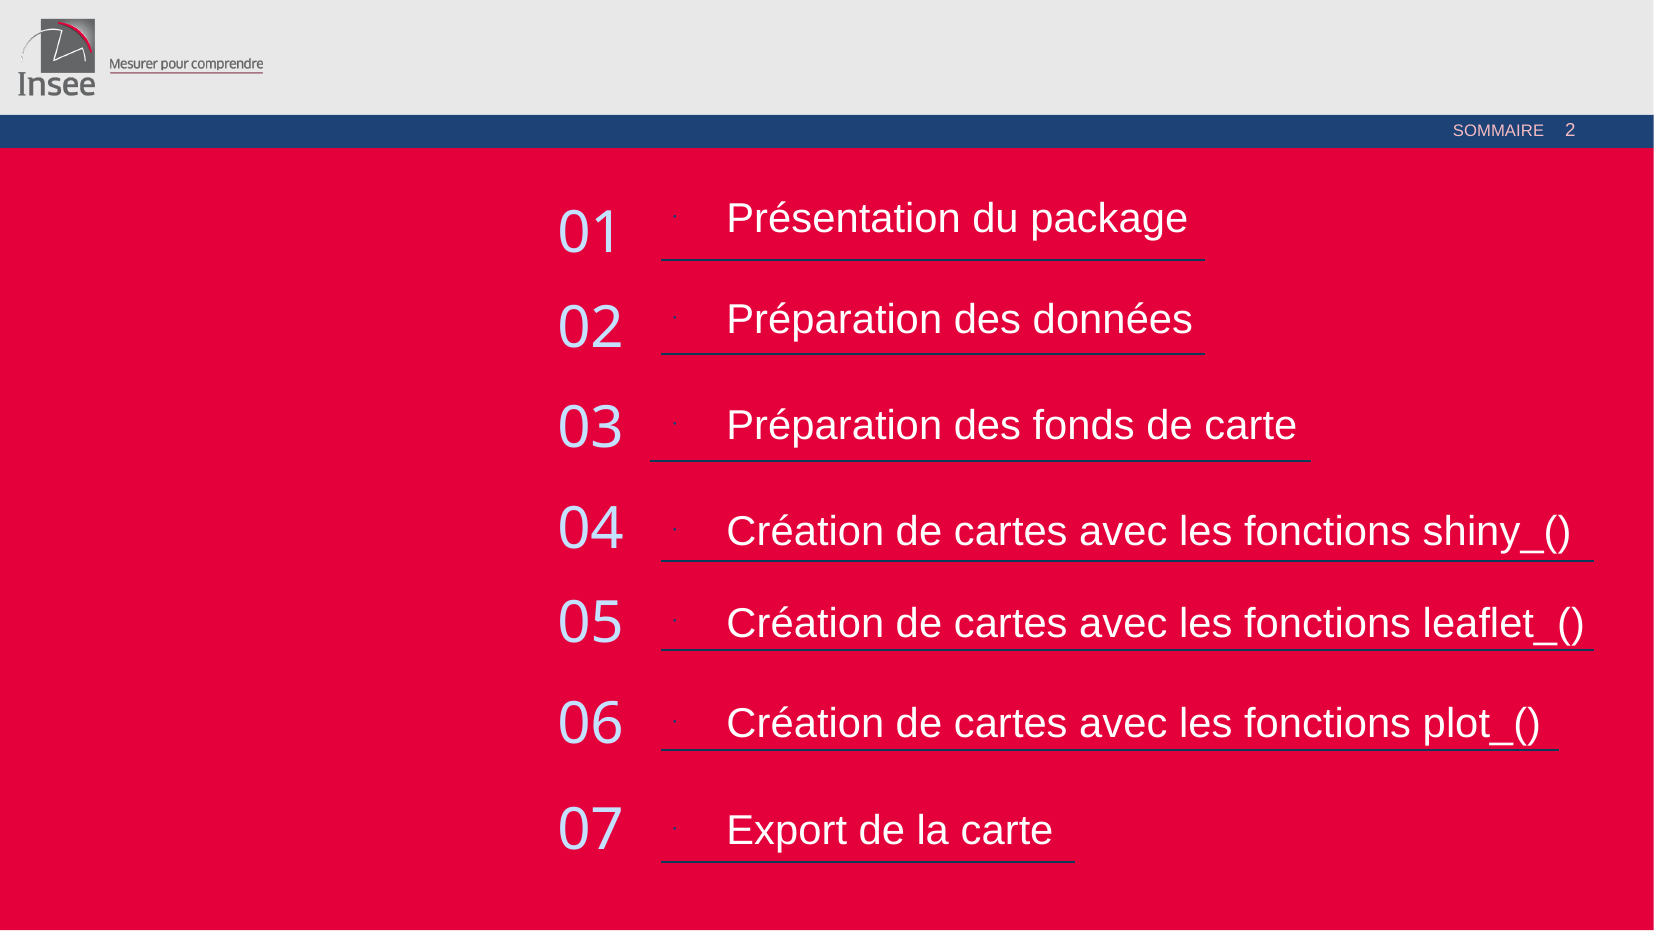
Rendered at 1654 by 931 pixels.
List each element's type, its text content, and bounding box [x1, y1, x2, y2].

text_box SOMMAIRE [1311, 114, 1560, 148]
list Préparation des fonds de carte [662, 401, 1654, 475]
list Création de cartes avec les fonctions shiny_() [662, 507, 1654, 582]
picture [14, 0, 263, 99]
title 06 [519, 649, 662, 755]
list Export de la carte [655, 806, 1654, 880]
title 04 [519, 454, 662, 549]
list Préparation des données [662, 295, 1654, 369]
title 07 [519, 755, 662, 898]
list Création de cartes avec les fonctions leaflet_() [662, 599, 1654, 673]
title 05 [519, 549, 662, 649]
title 01 [519, 159, 662, 253]
list Création de cartes avec les fonctions plot_() [662, 700, 1654, 774]
title 03 [519, 354, 662, 454]
title 02 [519, 253, 662, 354]
list Présentation du package [655, 194, 1654, 269]
